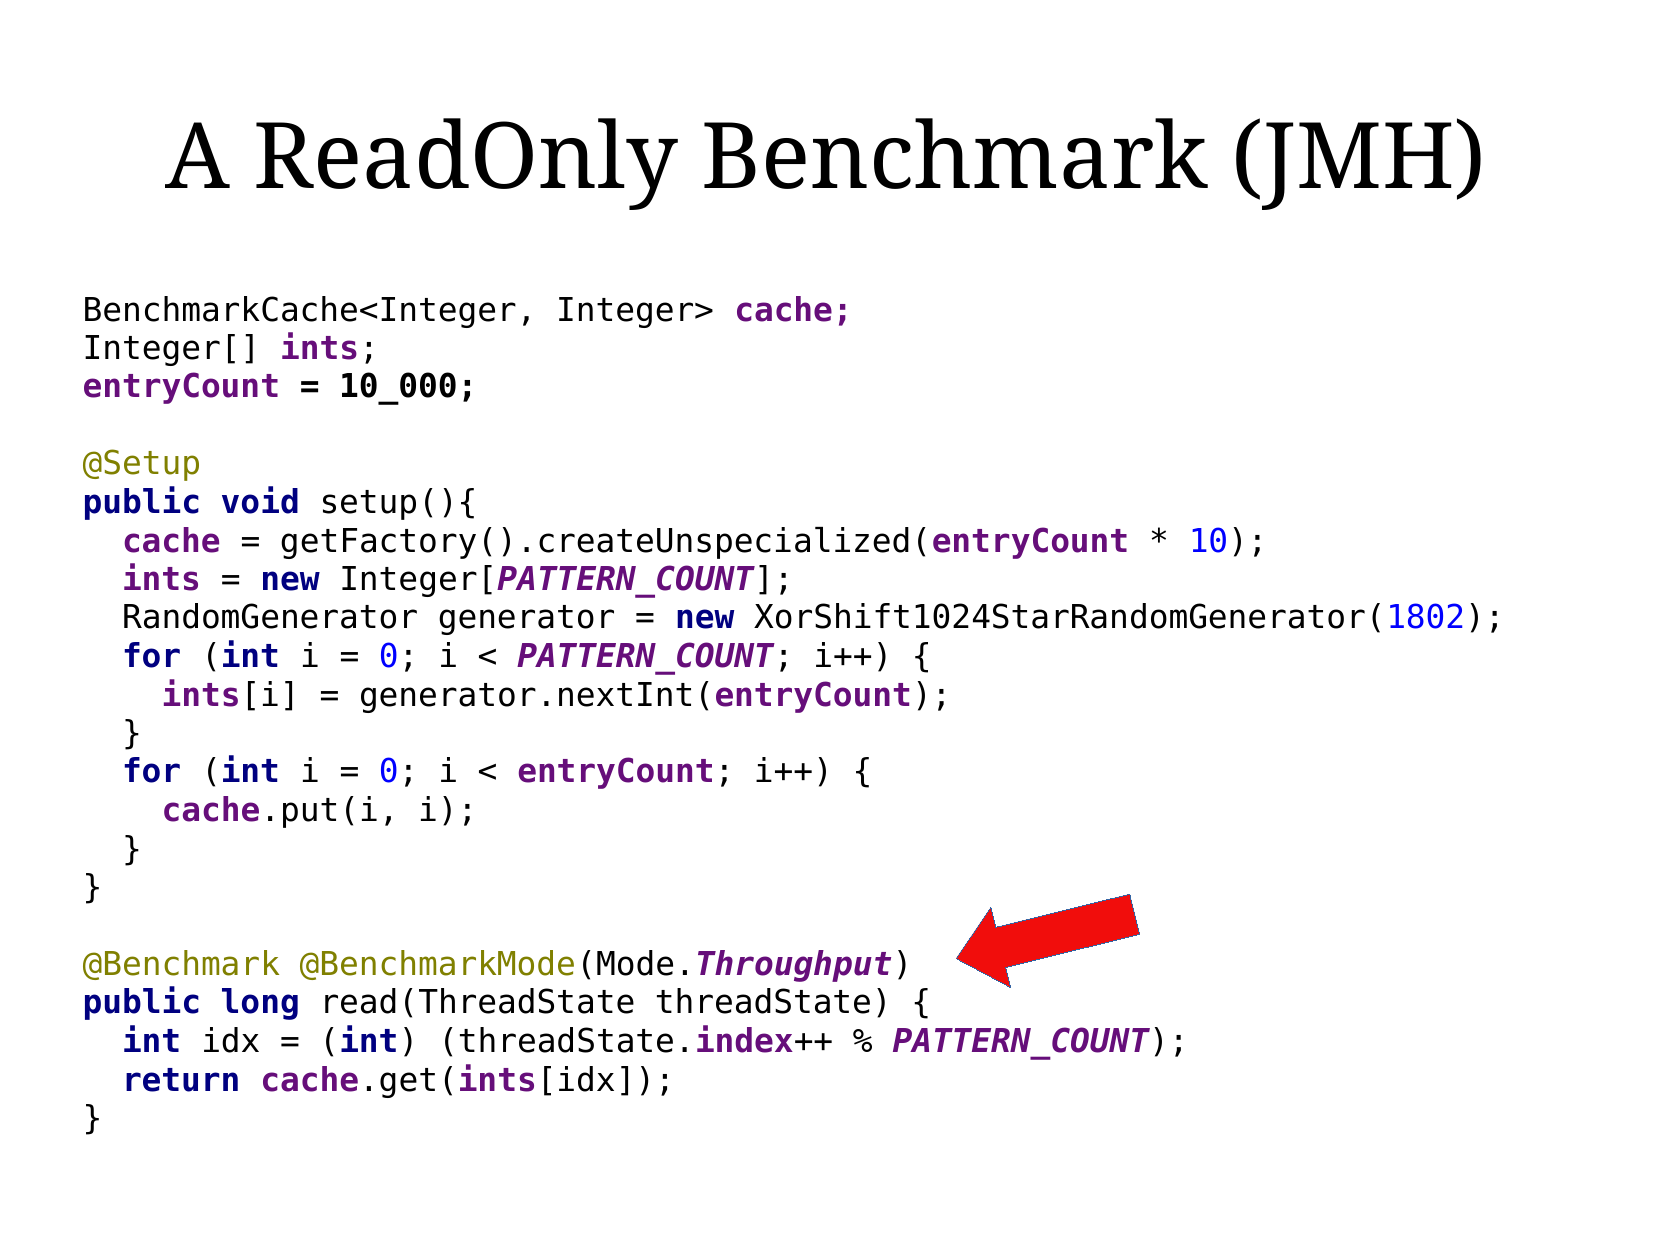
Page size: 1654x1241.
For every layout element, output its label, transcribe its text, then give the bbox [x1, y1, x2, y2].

list BenchmarkCache<Integer, Integer> cache; Integer[] ints; entryCount = 10_000; @Setup public void setup(){ cache = getFactory().createUnspecialized(entryCount * 10); ints = new Integer[PATTERN_COUNT]; RandomGenerator generator = new XorShift1024StarRandomGenerator(1802); for (int i = 0; i < PATTERN_COUNT; i++) { ints[i] = generator.nextInt(entryCount); } for (int i = 0; i < entryCount; i++) { cache.put(i, i); } } @Benchmark @BenchmarkMode(Mode.Throughput) public long read(ThreadState threadState) { int idx = (int) (threadState.index++ % PATTERN_COUNT); return cache.get(ints[idx]); } [82, 290, 1571, 1193]
text_box [956, 894, 1140, 988]
title A ReadOnly Benchmark (JMH) [82, 49, 1571, 257]
